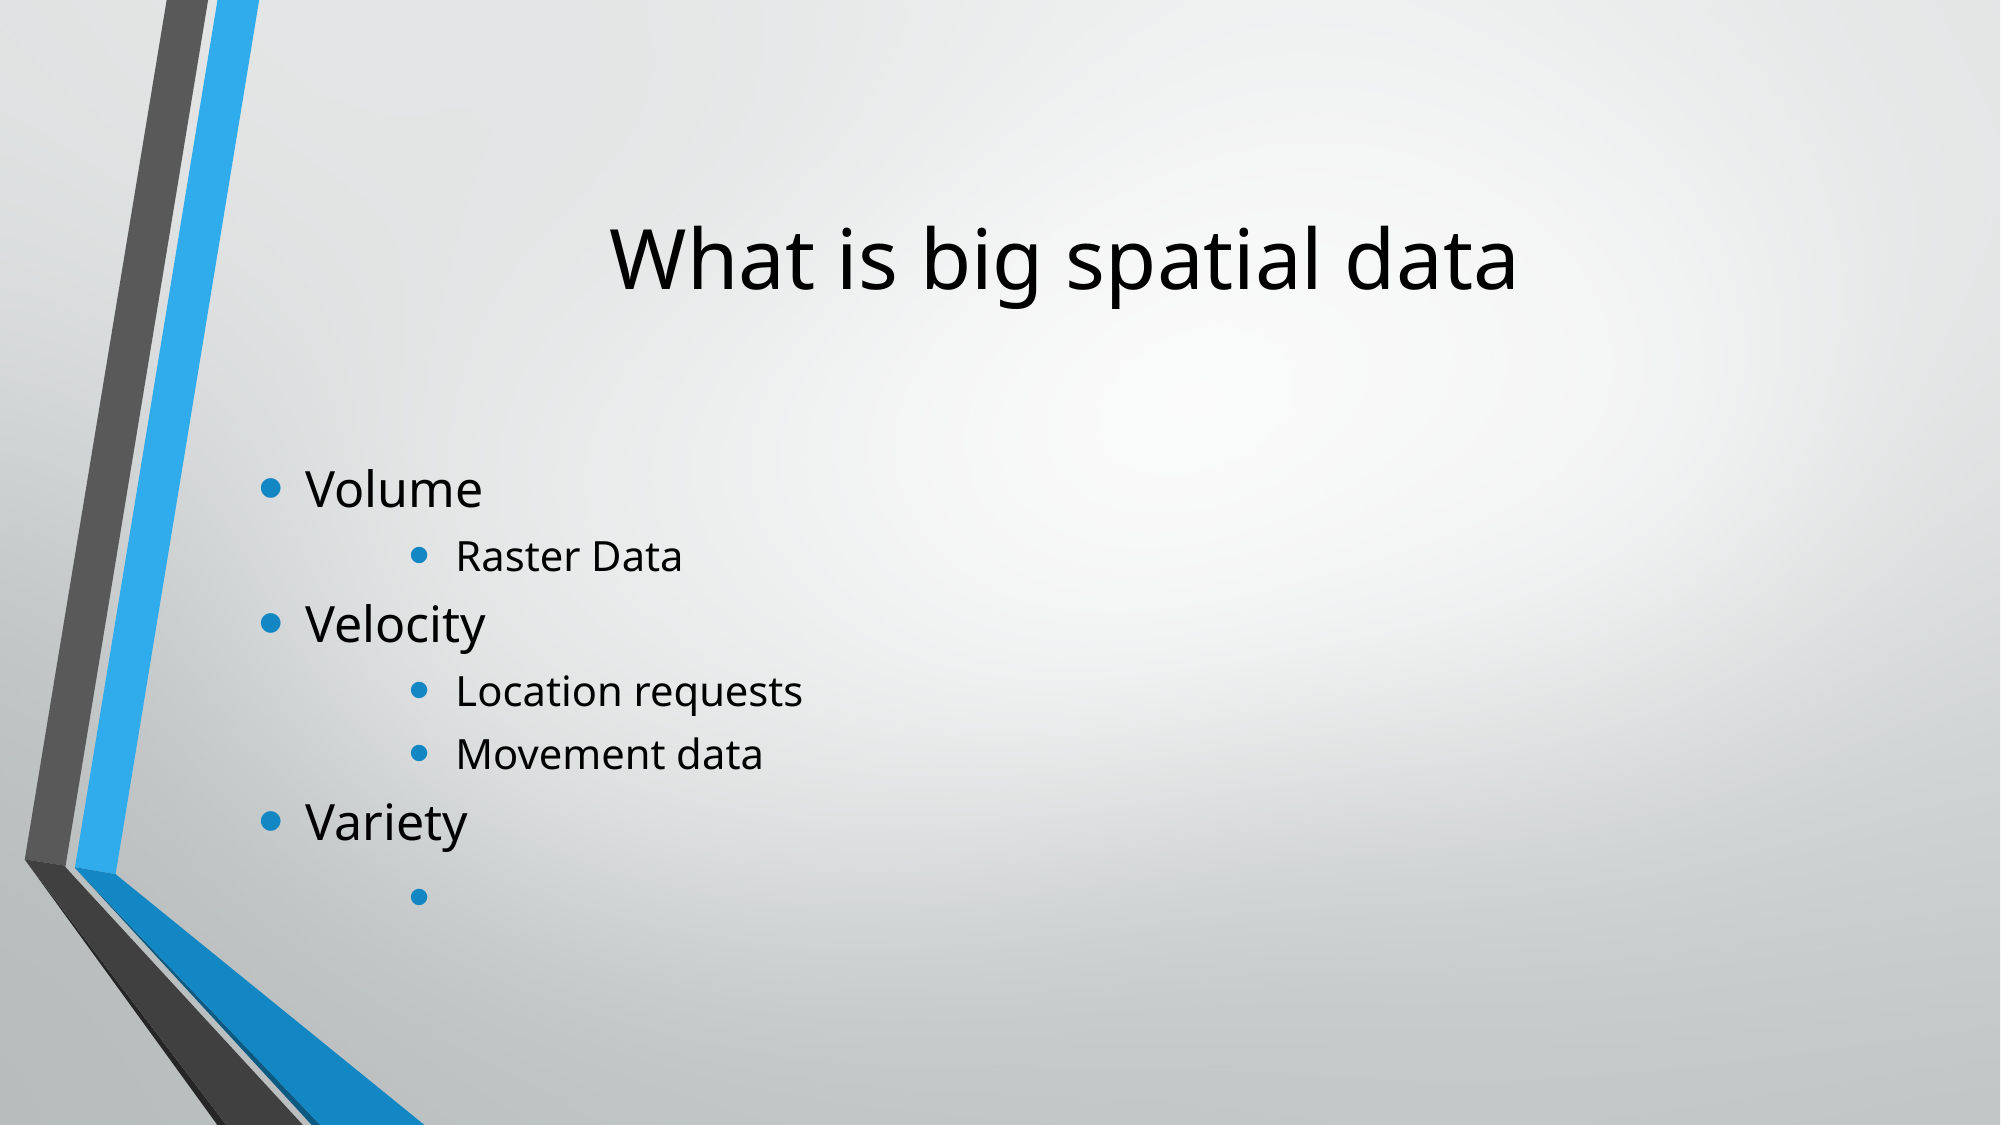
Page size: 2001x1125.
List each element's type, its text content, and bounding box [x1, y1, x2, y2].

title What is big spatial data [243, 112, 1887, 400]
list Volume Raster Data Velocity Location requests Movement data Variety [243, 437, 1887, 950]
